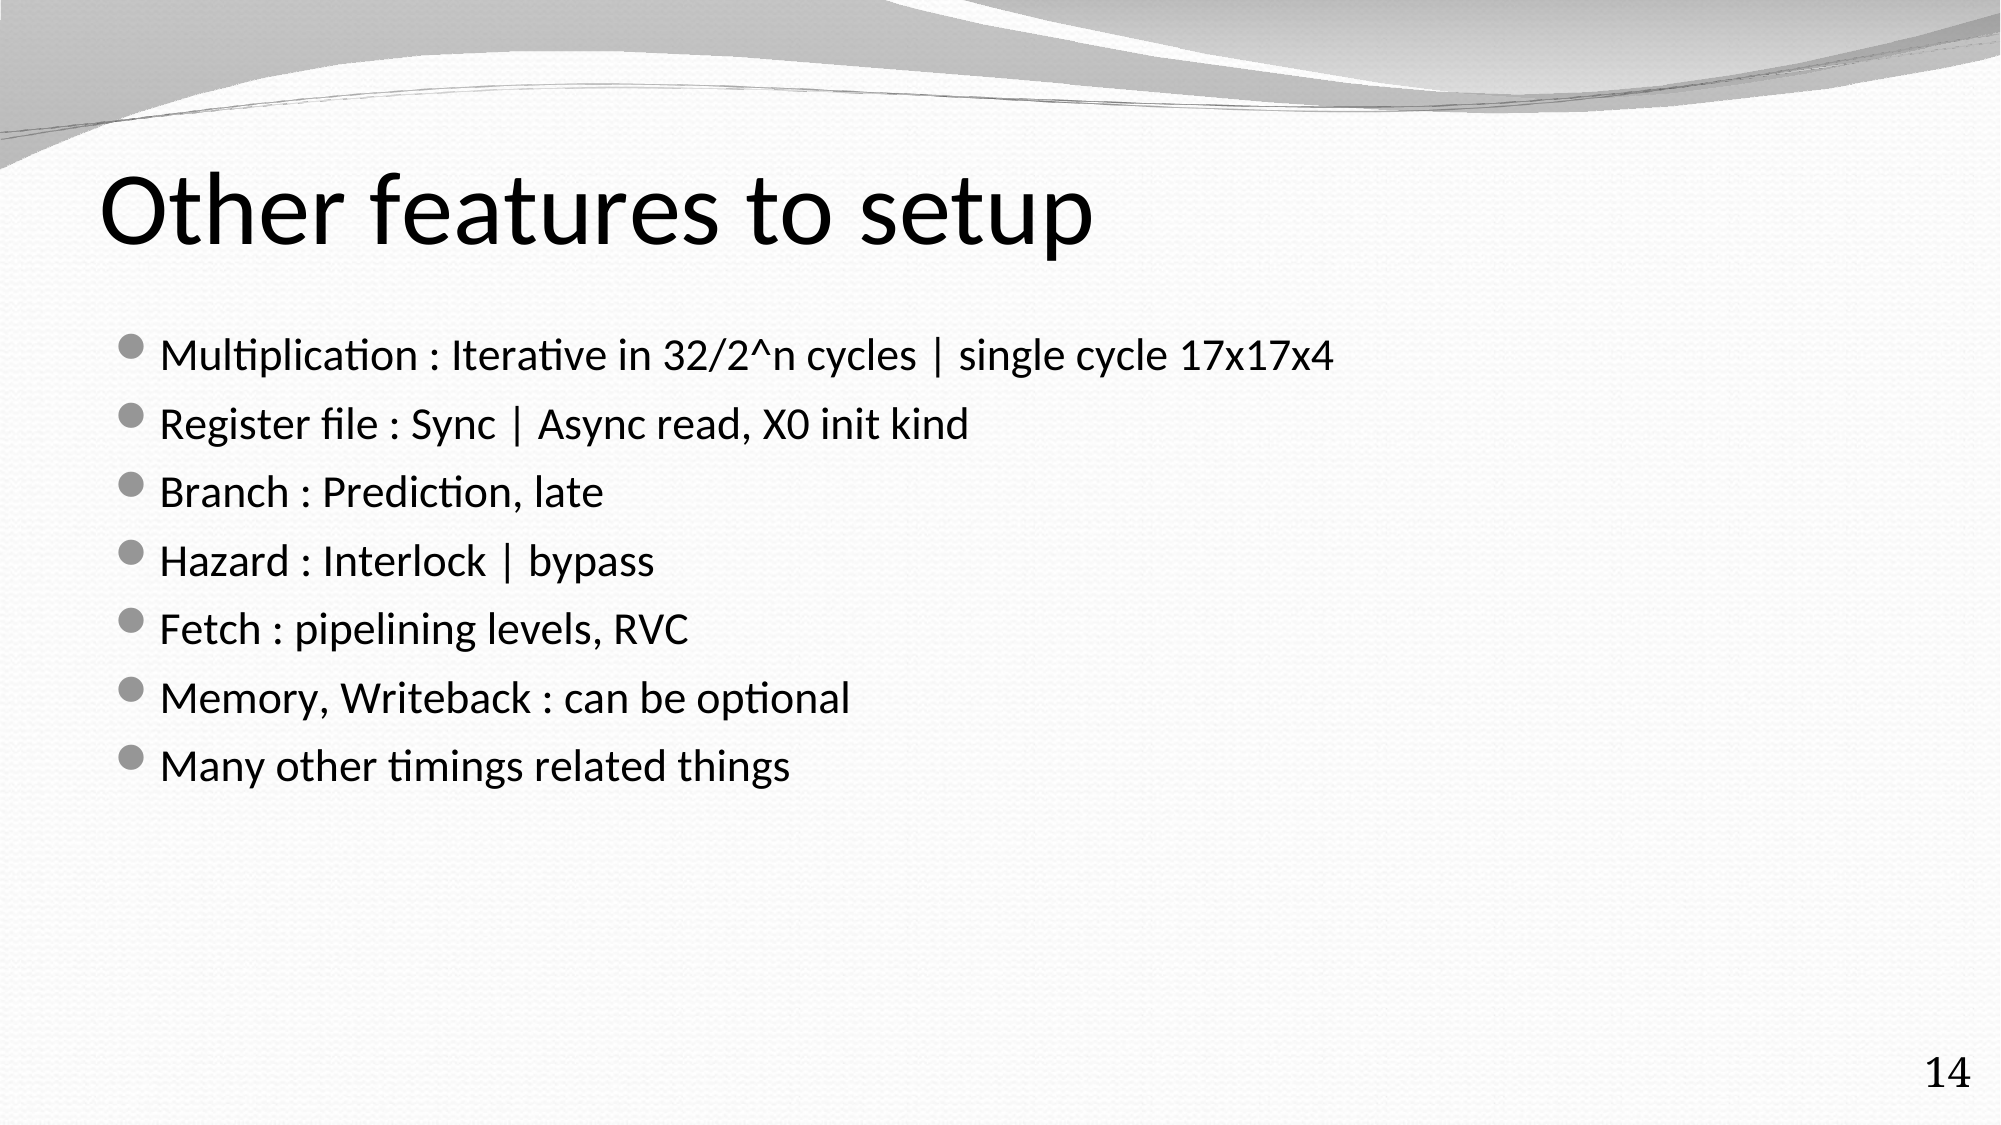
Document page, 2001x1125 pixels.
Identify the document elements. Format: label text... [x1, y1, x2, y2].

title Other features to setup [99, 77, 1901, 266]
text_box <numéro> [1804, 1042, 1971, 1103]
list Multiplication : Iterative in 32/2^n cycles | single cycle 17x17x4 Register file : Sync | Async read, X0 init kind Branch : Prediction, late Hazard : Interlock | bypass Fetch : pipelining levels, RVC Memory, Writeback : can be optional Many other timings related things [99, 317, 1901, 1038]
picture [0, 0, 2001, 1125]
